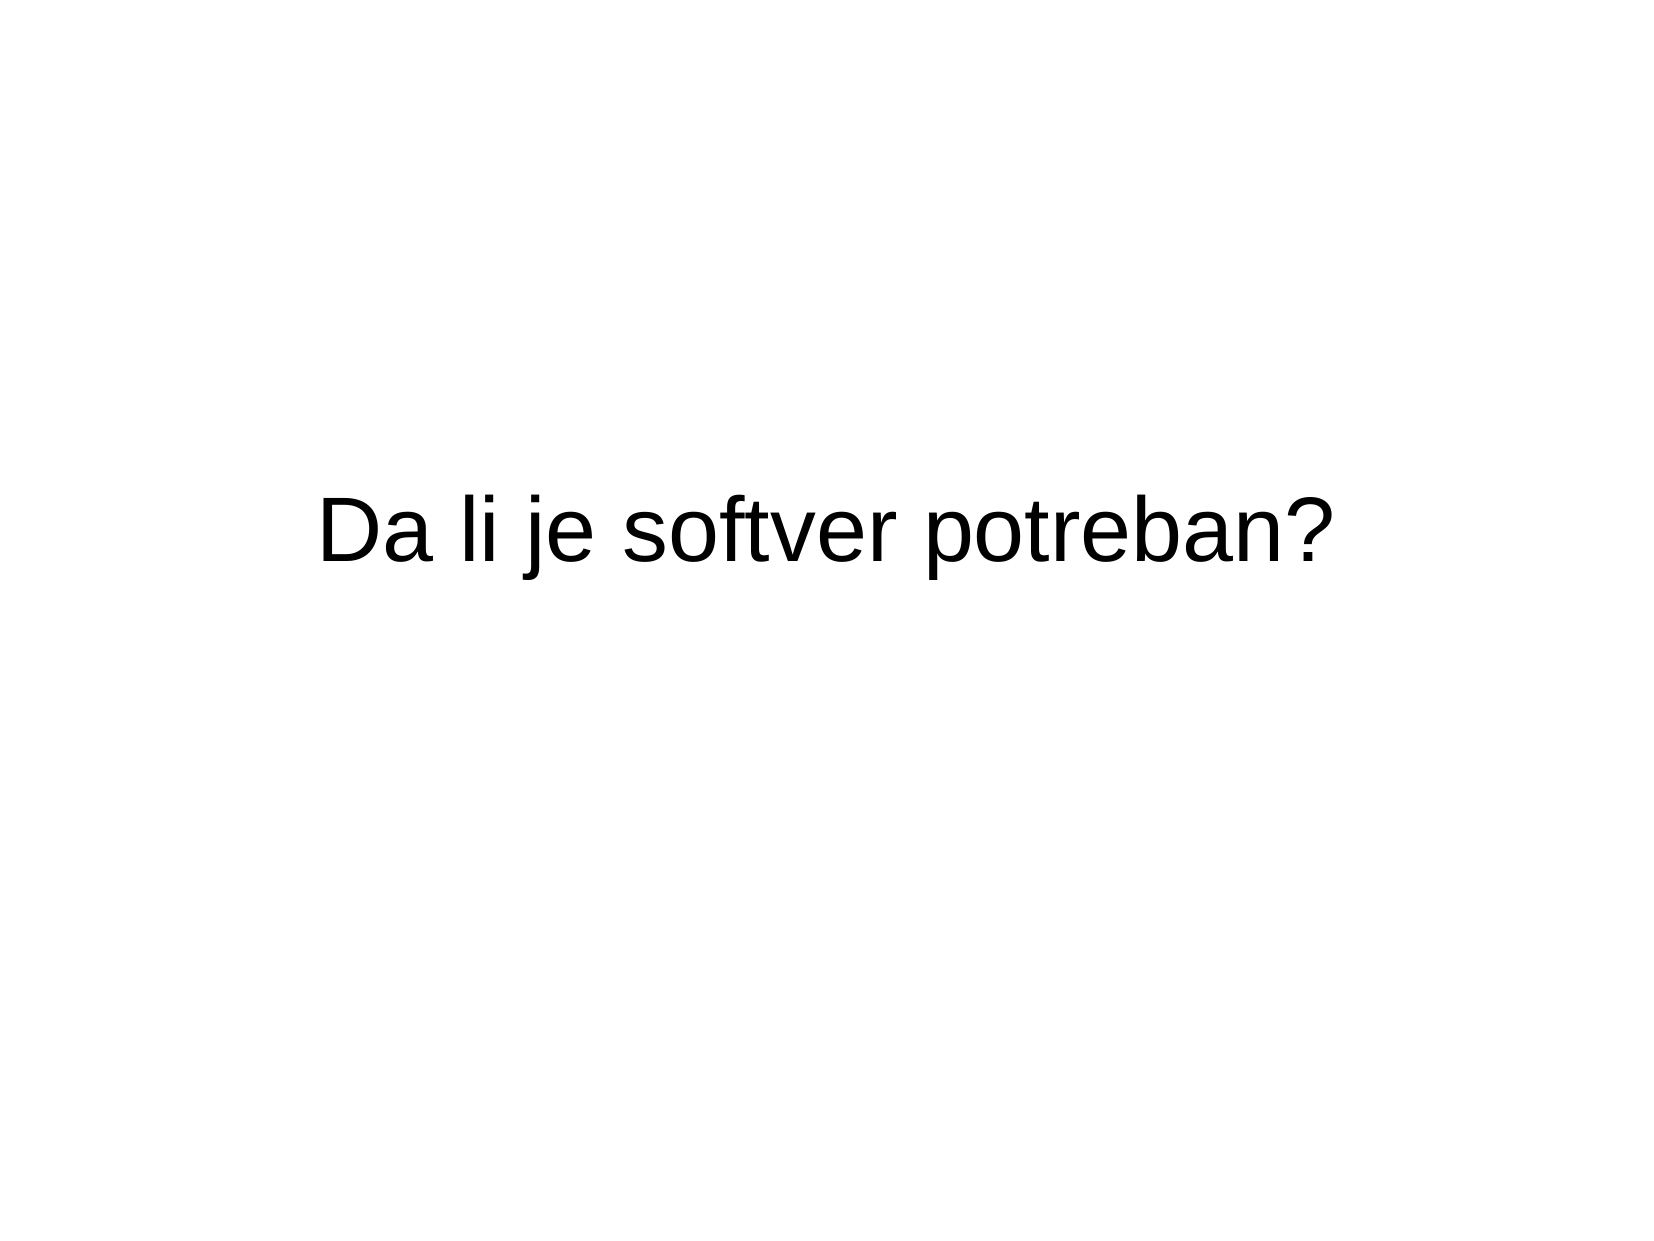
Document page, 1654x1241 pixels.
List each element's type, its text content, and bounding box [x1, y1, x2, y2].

subtitle Da li je softver potreban? [82, 49, 1571, 1010]
